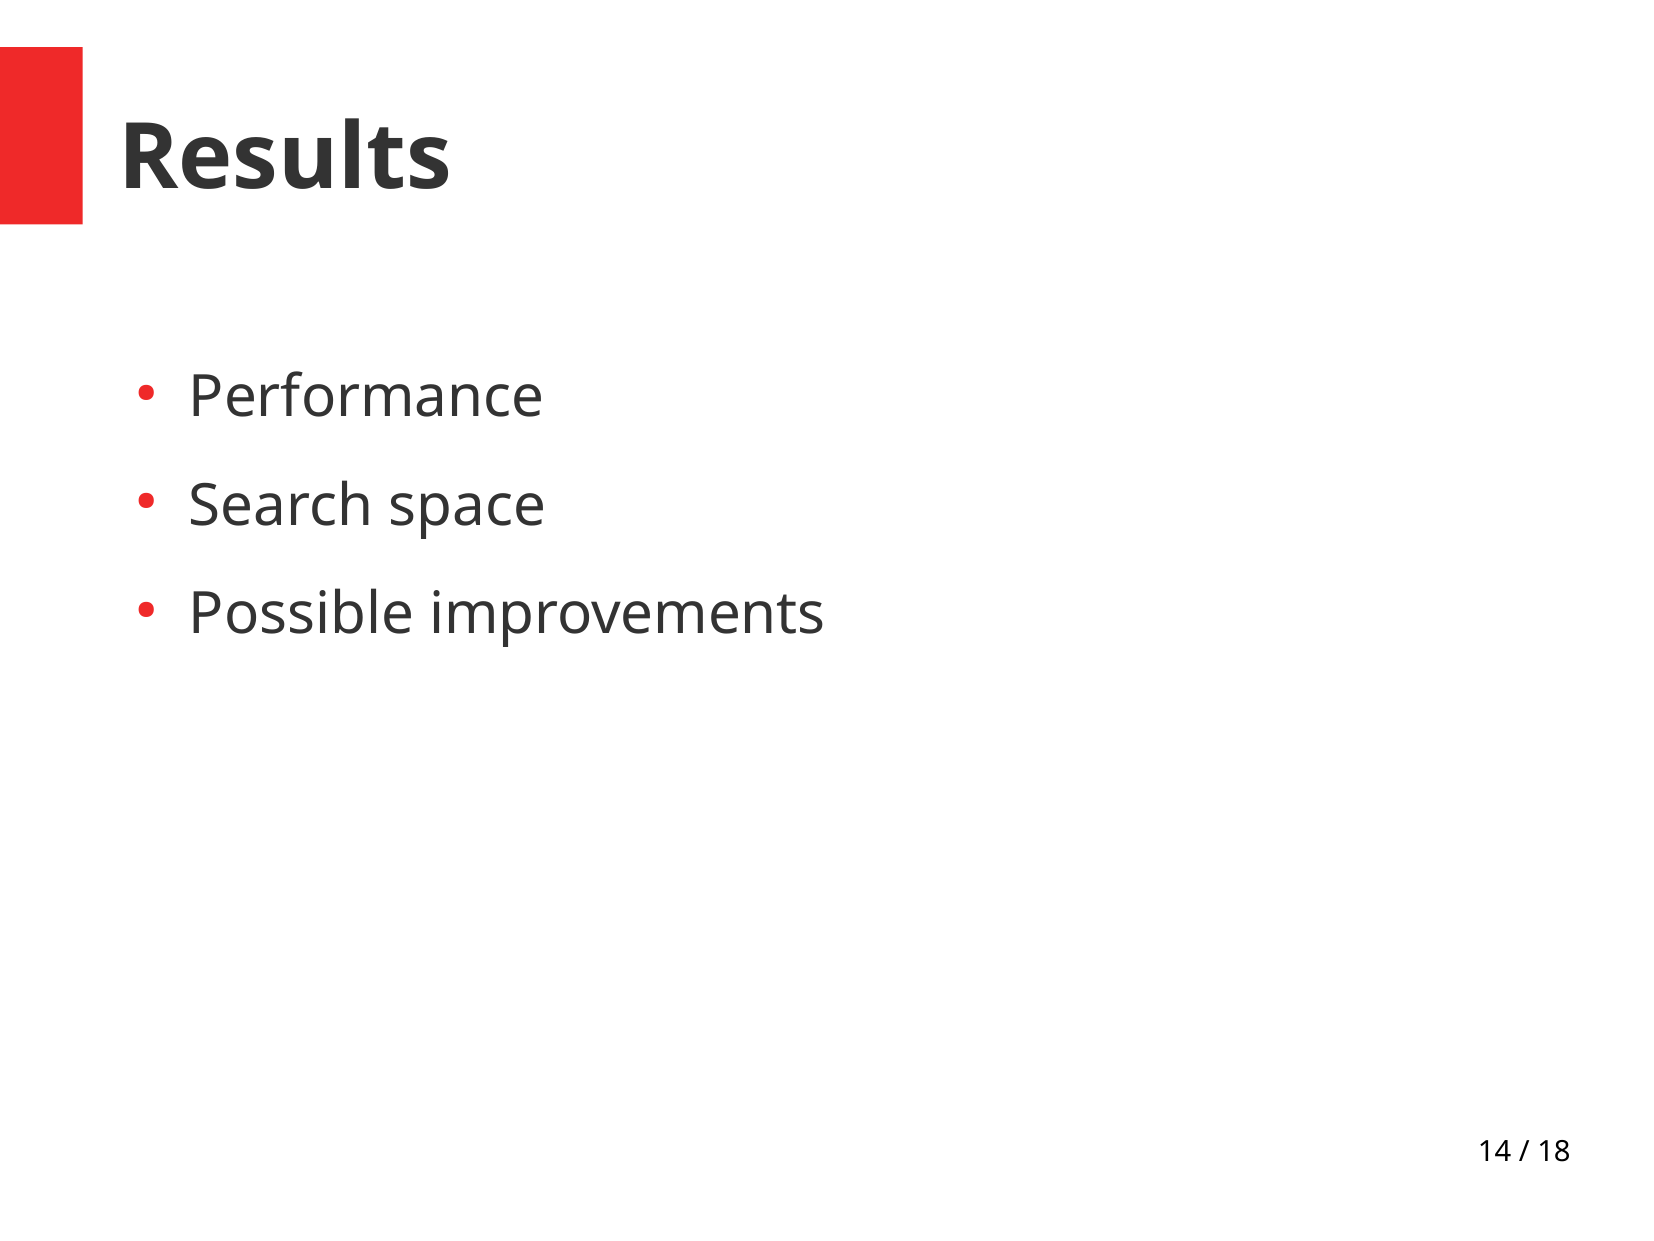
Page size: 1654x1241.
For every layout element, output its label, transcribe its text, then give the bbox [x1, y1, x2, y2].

list Performance Search space Possible improvements [118, 354, 1536, 1074]
title Results [118, 49, 1571, 257]
